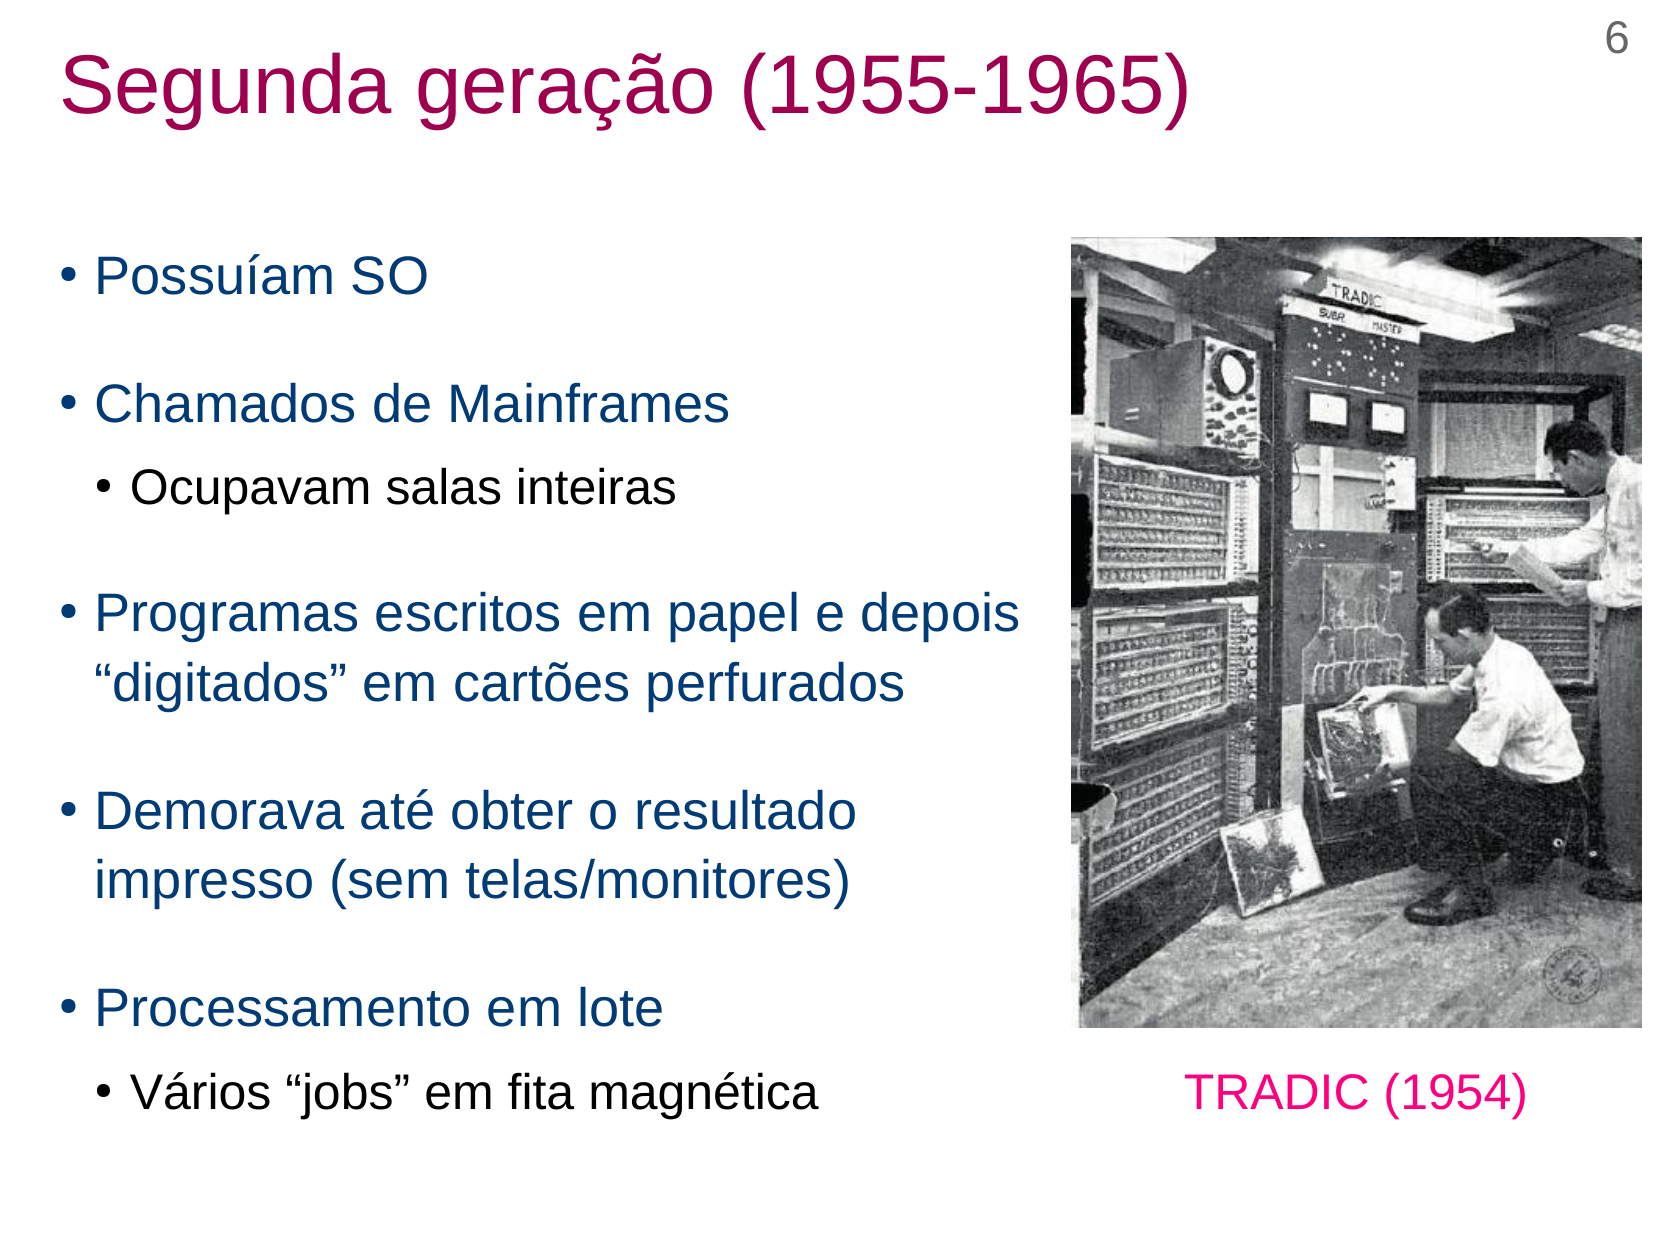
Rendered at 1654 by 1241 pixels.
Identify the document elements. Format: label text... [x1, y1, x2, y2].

picture [1071, 237, 1642, 1028]
title Segunda geração (1955-1965) [59, 29, 1595, 148]
list Possuíam SO Chamados de Mainframes Ocupavam salas inteiras Programas escritos em papel e depois “digitados” em cartões perfurados Demorava até obter o resultado impresso (sem telas/monitores) Processamento em lote Vários “jobs” em fita magnética [59, 236, 1052, 1211]
text_box TRADIC (1954) [1169, 1057, 1571, 1128]
